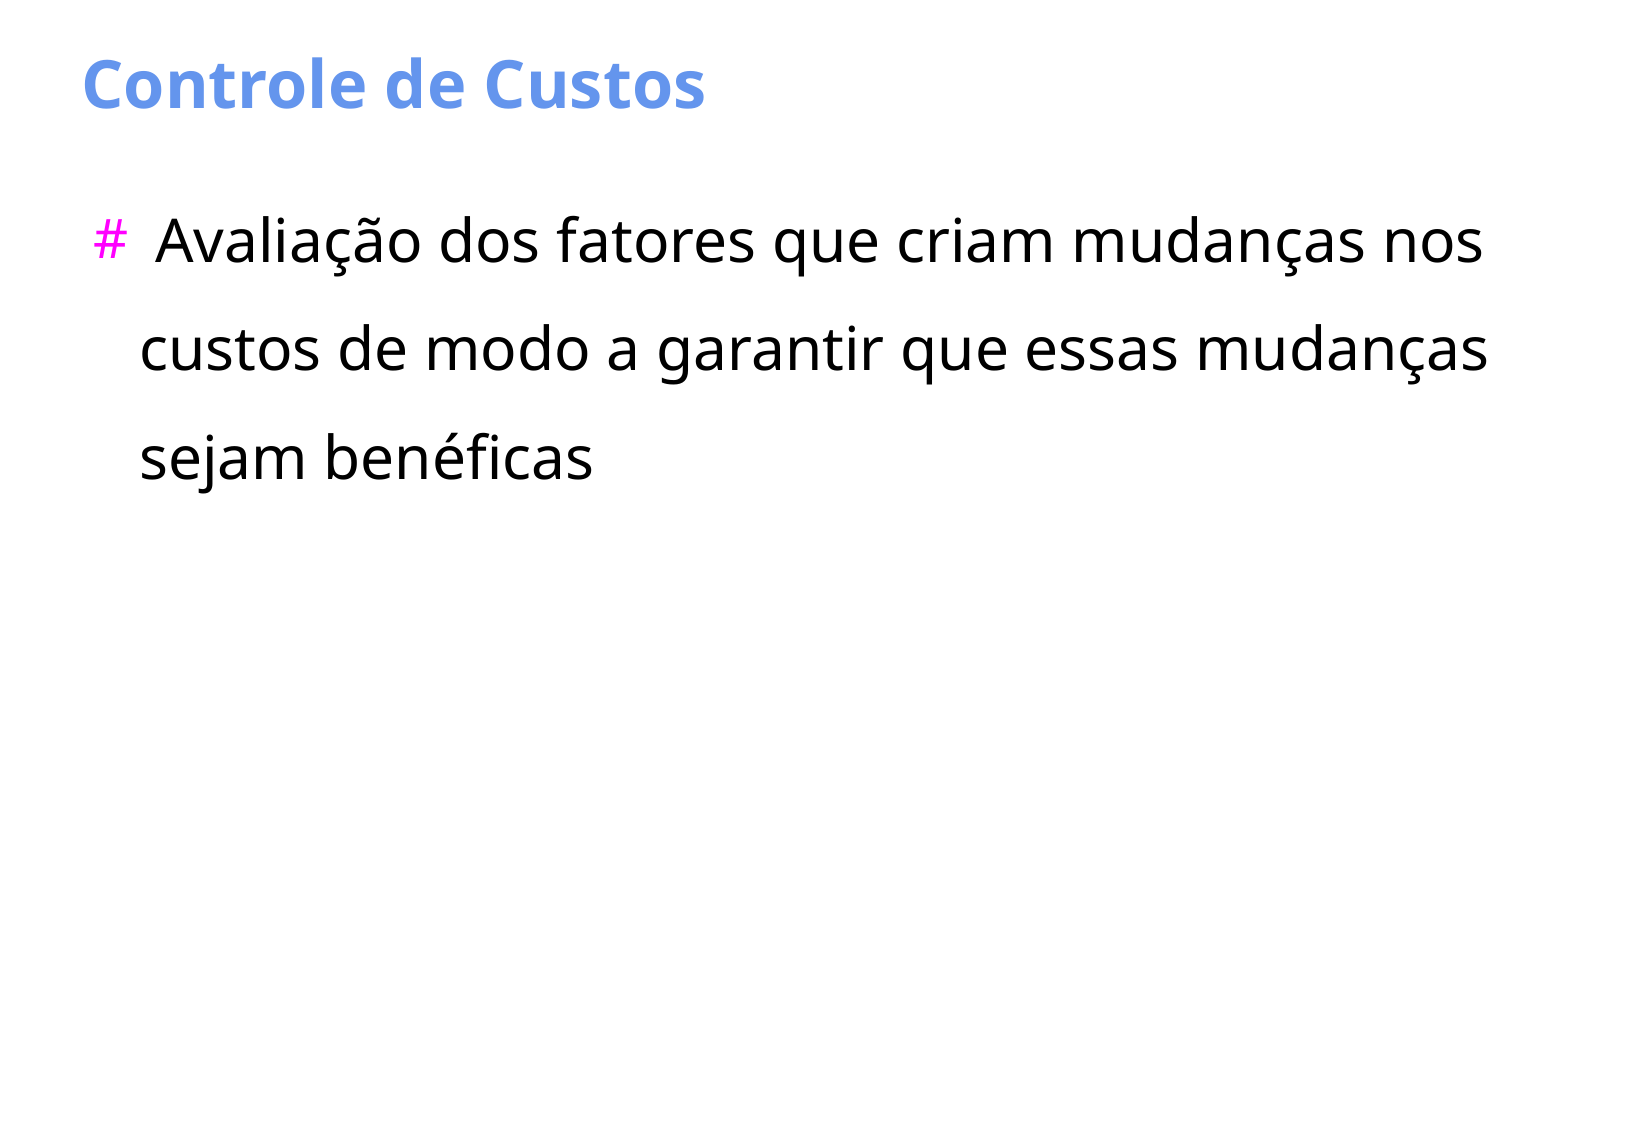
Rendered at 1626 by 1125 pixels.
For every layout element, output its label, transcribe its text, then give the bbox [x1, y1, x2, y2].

list Avaliação dos fatores que criam mudanças nos custos de modo a garantir que essas mudanças sejam benéficas [81, 165, 1544, 1016]
title Controle de Custos [81, 41, 1544, 122]
